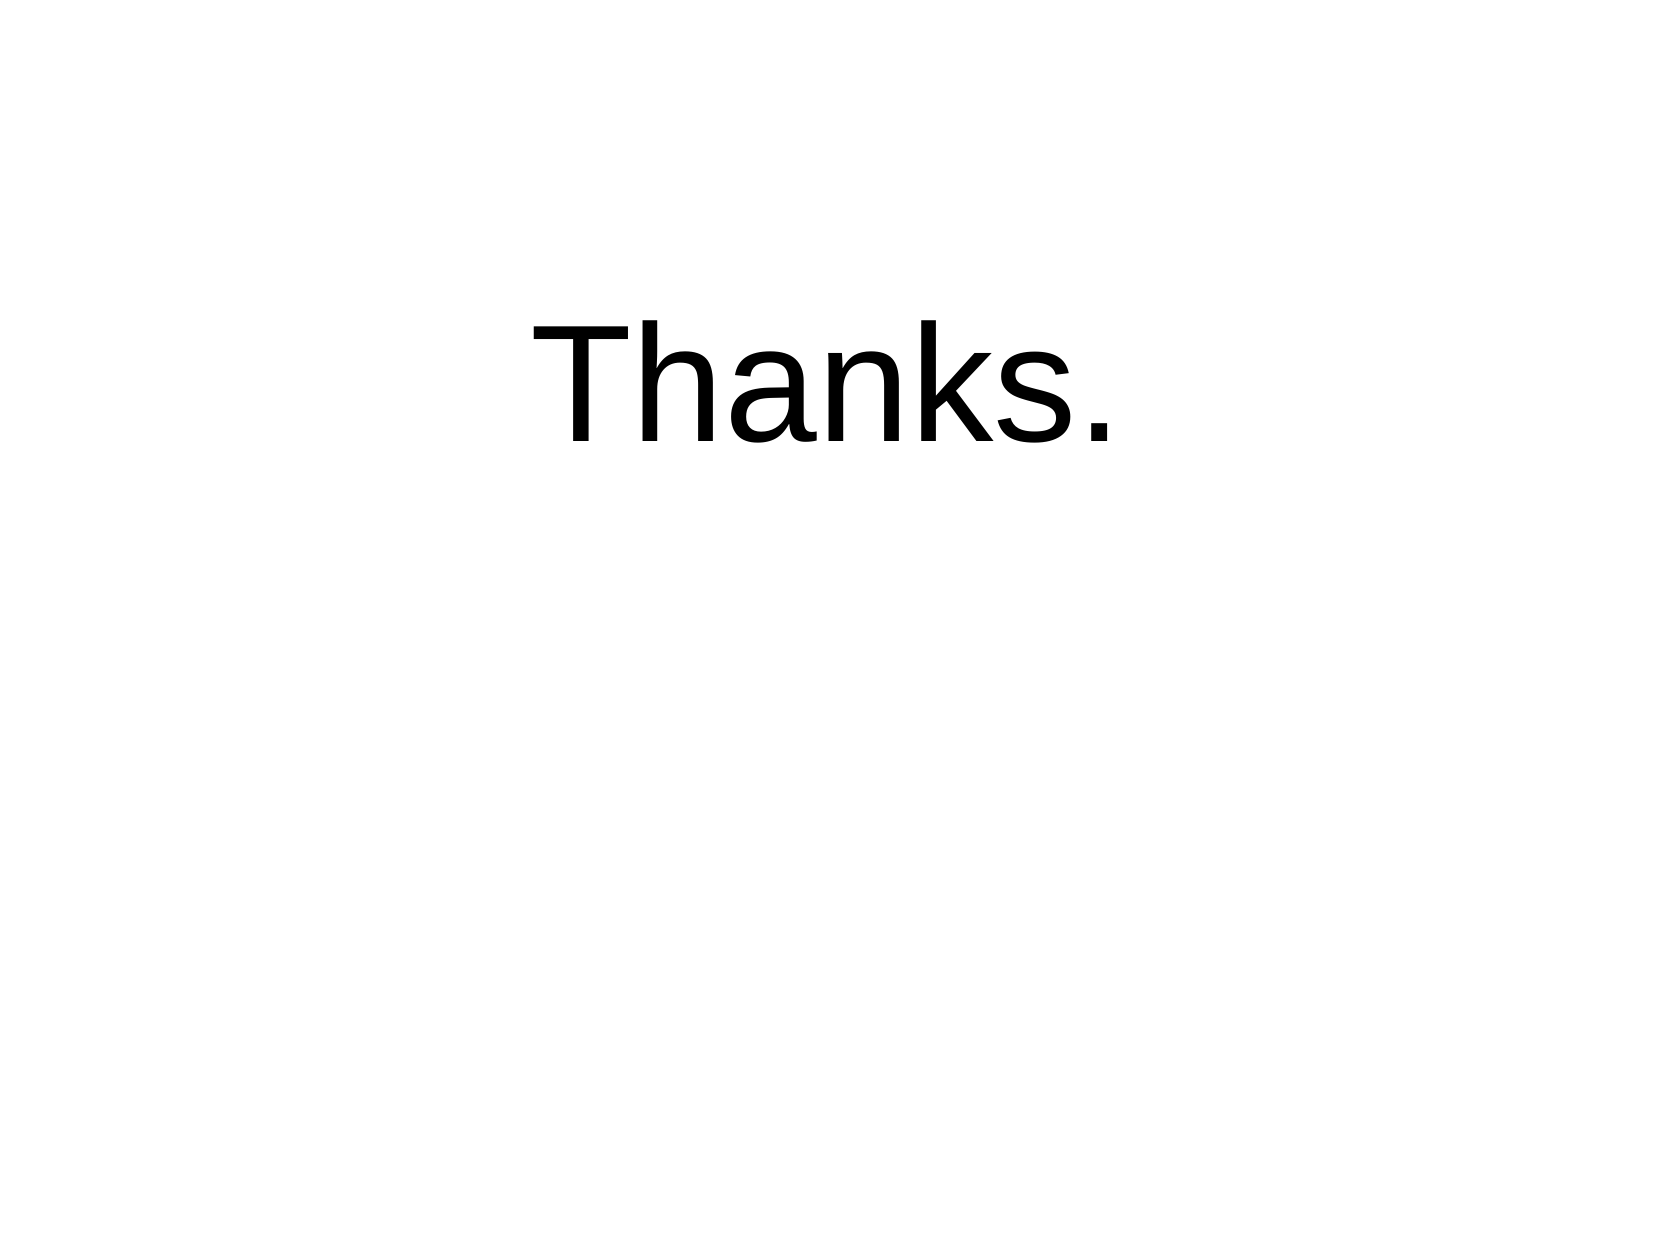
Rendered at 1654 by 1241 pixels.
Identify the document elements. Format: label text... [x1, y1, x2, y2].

list Thanks. [82, 290, 1571, 1010]
